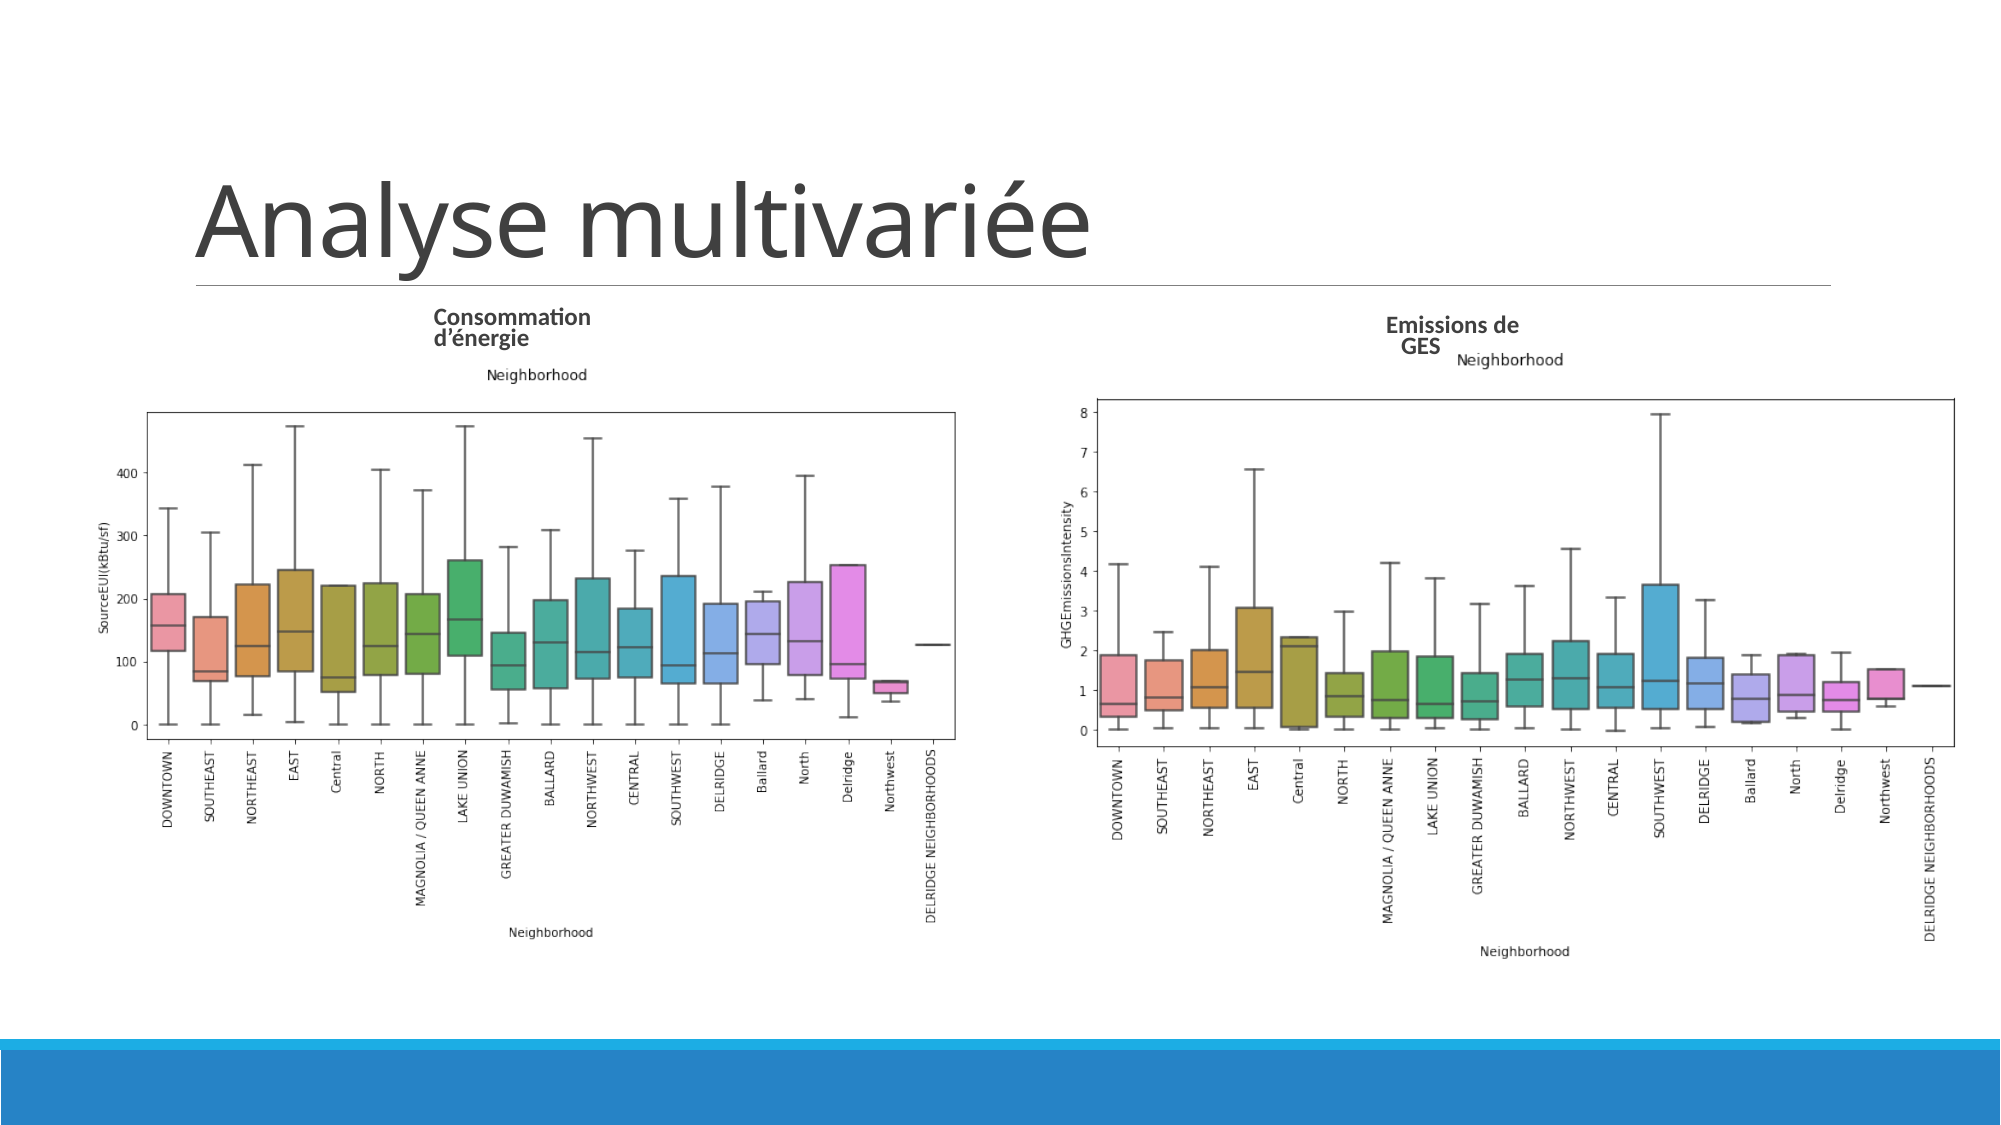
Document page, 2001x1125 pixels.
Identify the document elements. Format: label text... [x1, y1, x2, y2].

list Consommation d’énergie [433, 301, 619, 360]
title Analyse multivariée [180, 47, 1831, 286]
picture [90, 360, 962, 948]
text_box Emissions de GES [1371, 309, 1556, 344]
picture [1052, 344, 1963, 968]
